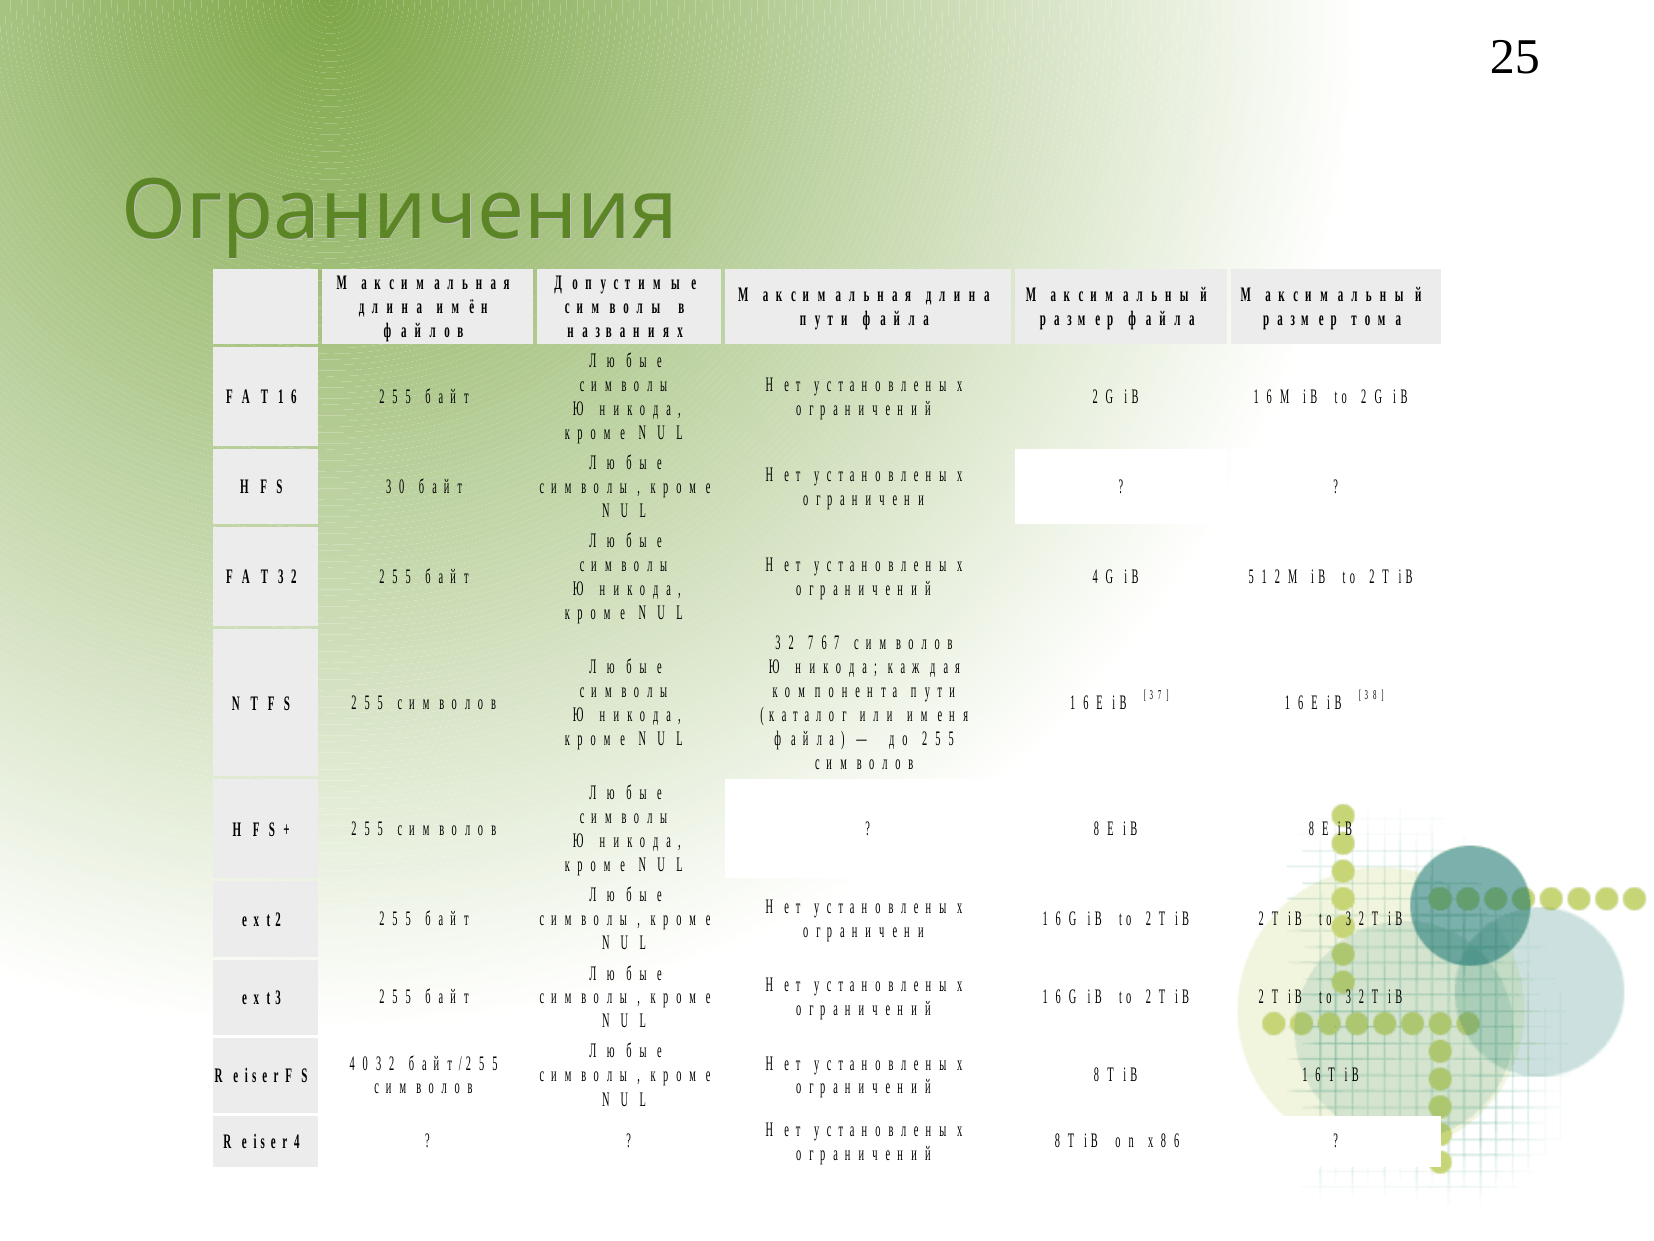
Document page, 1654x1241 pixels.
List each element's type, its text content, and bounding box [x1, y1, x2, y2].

text_box <номер> [1500, 29, 1654, 89]
title Ограничения [121, 102, 1534, 311]
picture [206, 265, 1654, 1211]
